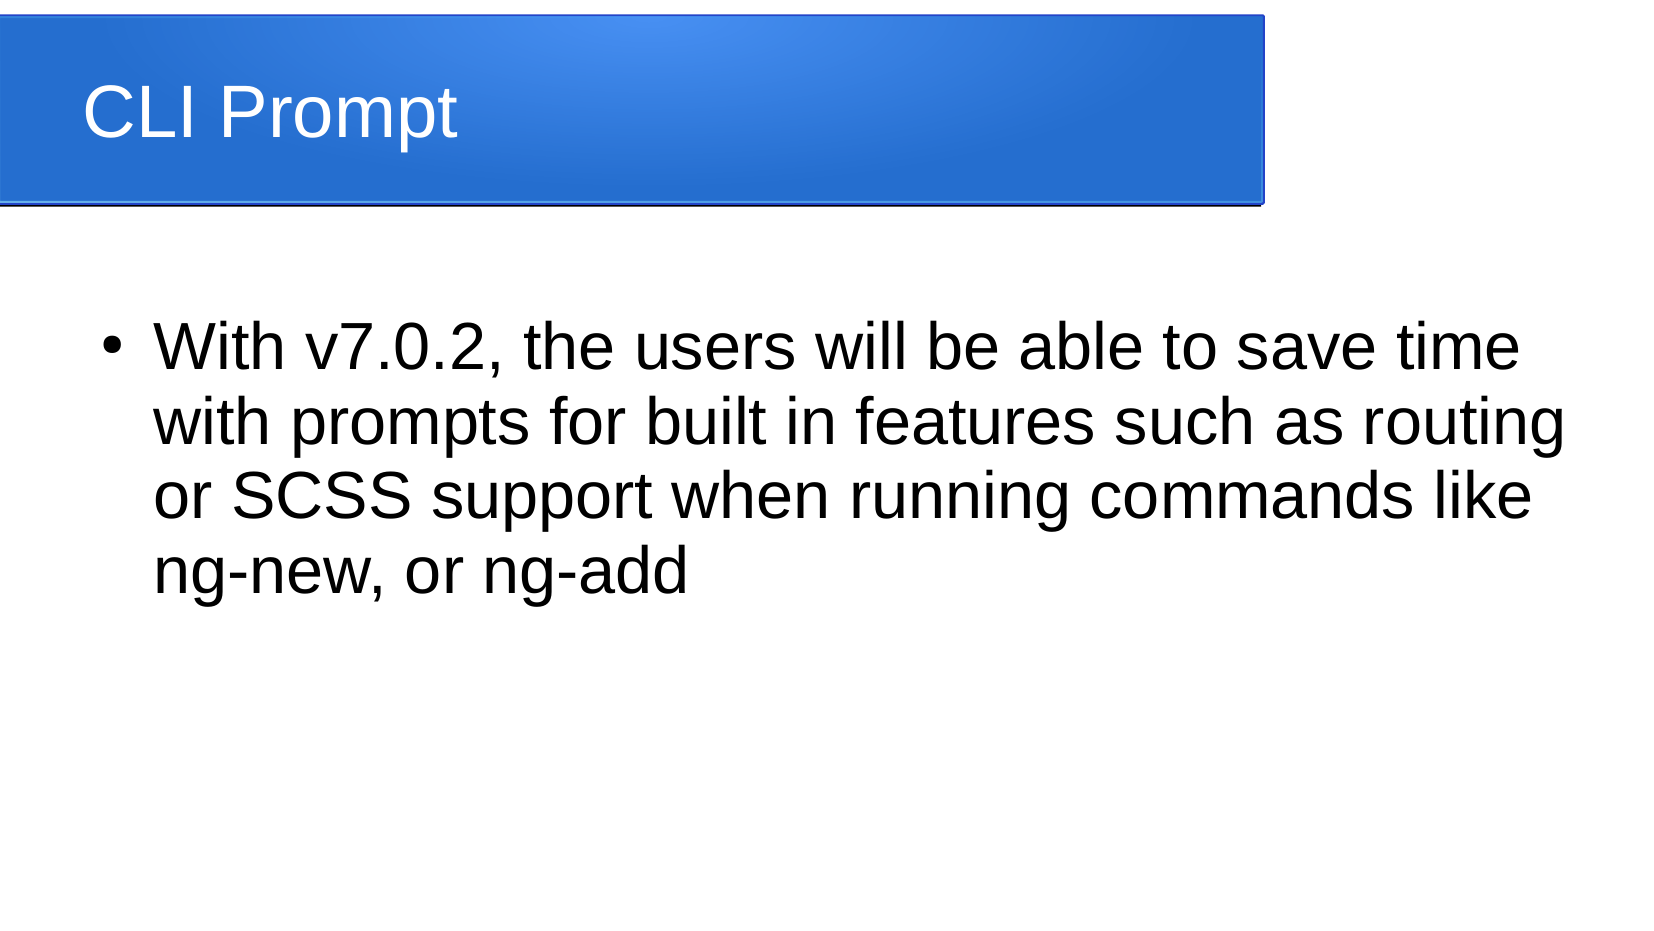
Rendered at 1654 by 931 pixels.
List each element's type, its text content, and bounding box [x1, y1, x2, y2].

list With v7.0.2, the users will be able to save time with prompts for built in features such as routing or SCSS support when running commands like ng-new, or ng-add [82, 224, 1571, 764]
title CLI Prompt [82, 35, 1235, 189]
